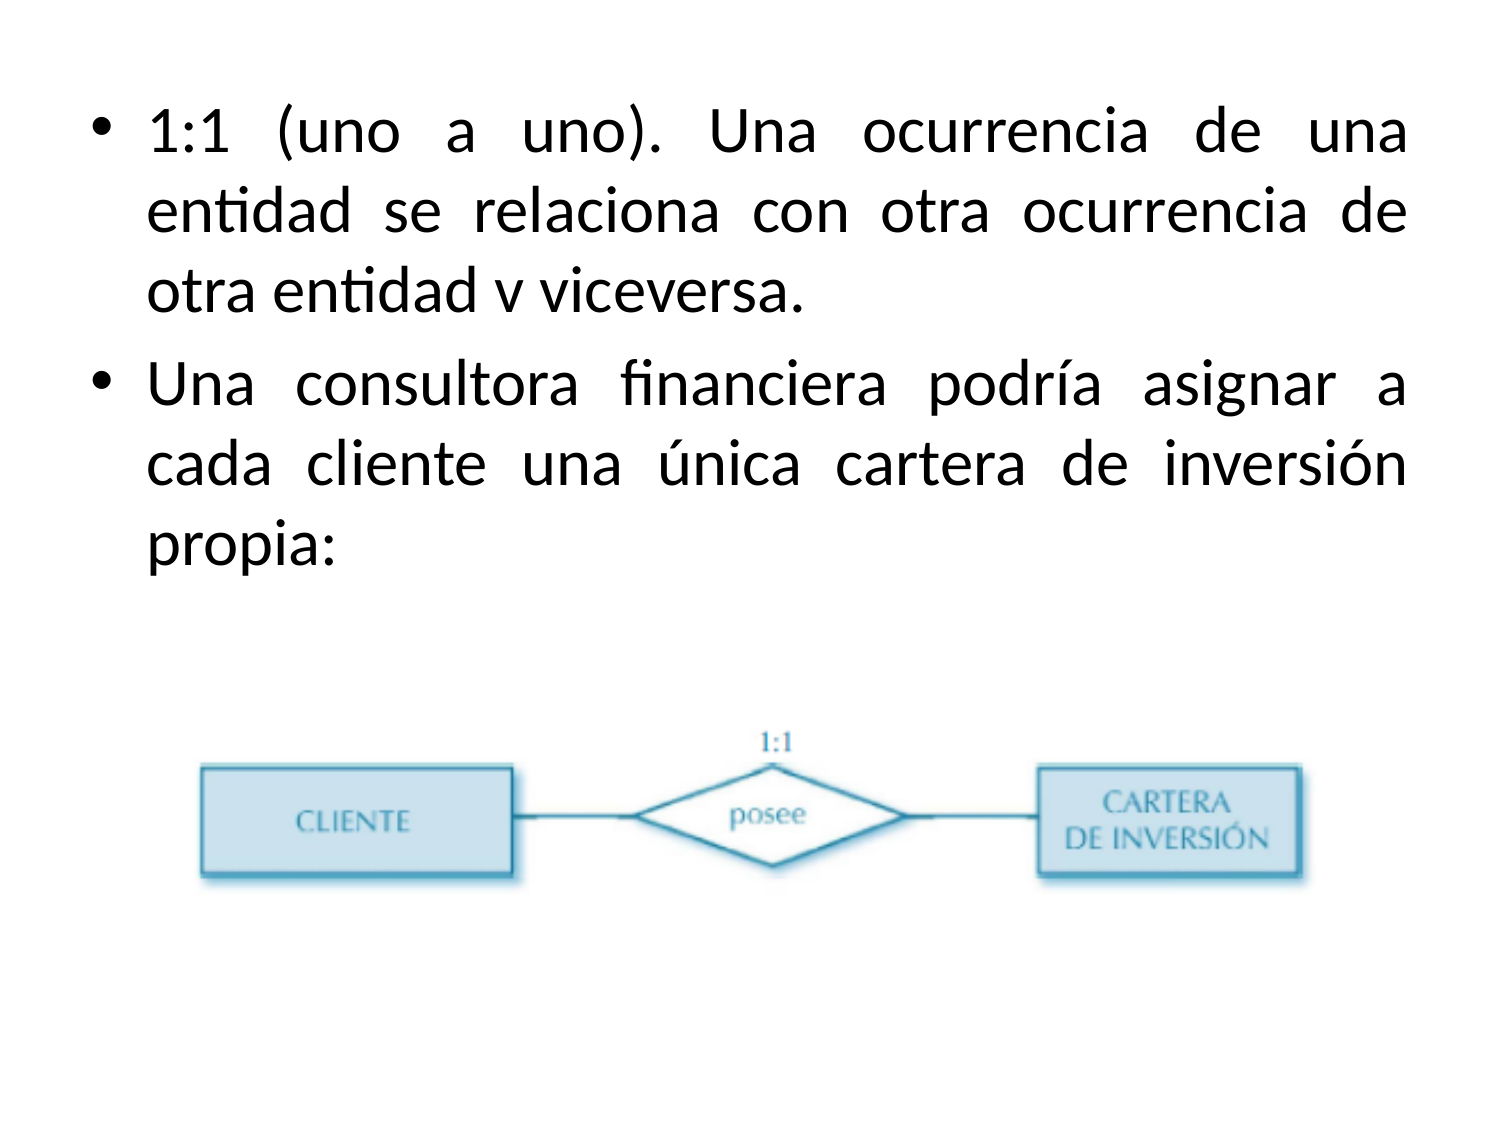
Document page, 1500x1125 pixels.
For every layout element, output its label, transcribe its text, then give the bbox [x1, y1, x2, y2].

picture [194, 704, 1317, 895]
list 1:1 (uno a uno). Una ocurrencia de una entidad se relaciona con otra ocurrencia de otra entidad v viceversa. Una consultora financiera podría asignar a cada cliente una única cartera de inversión propia: [75, 78, 1425, 598]
